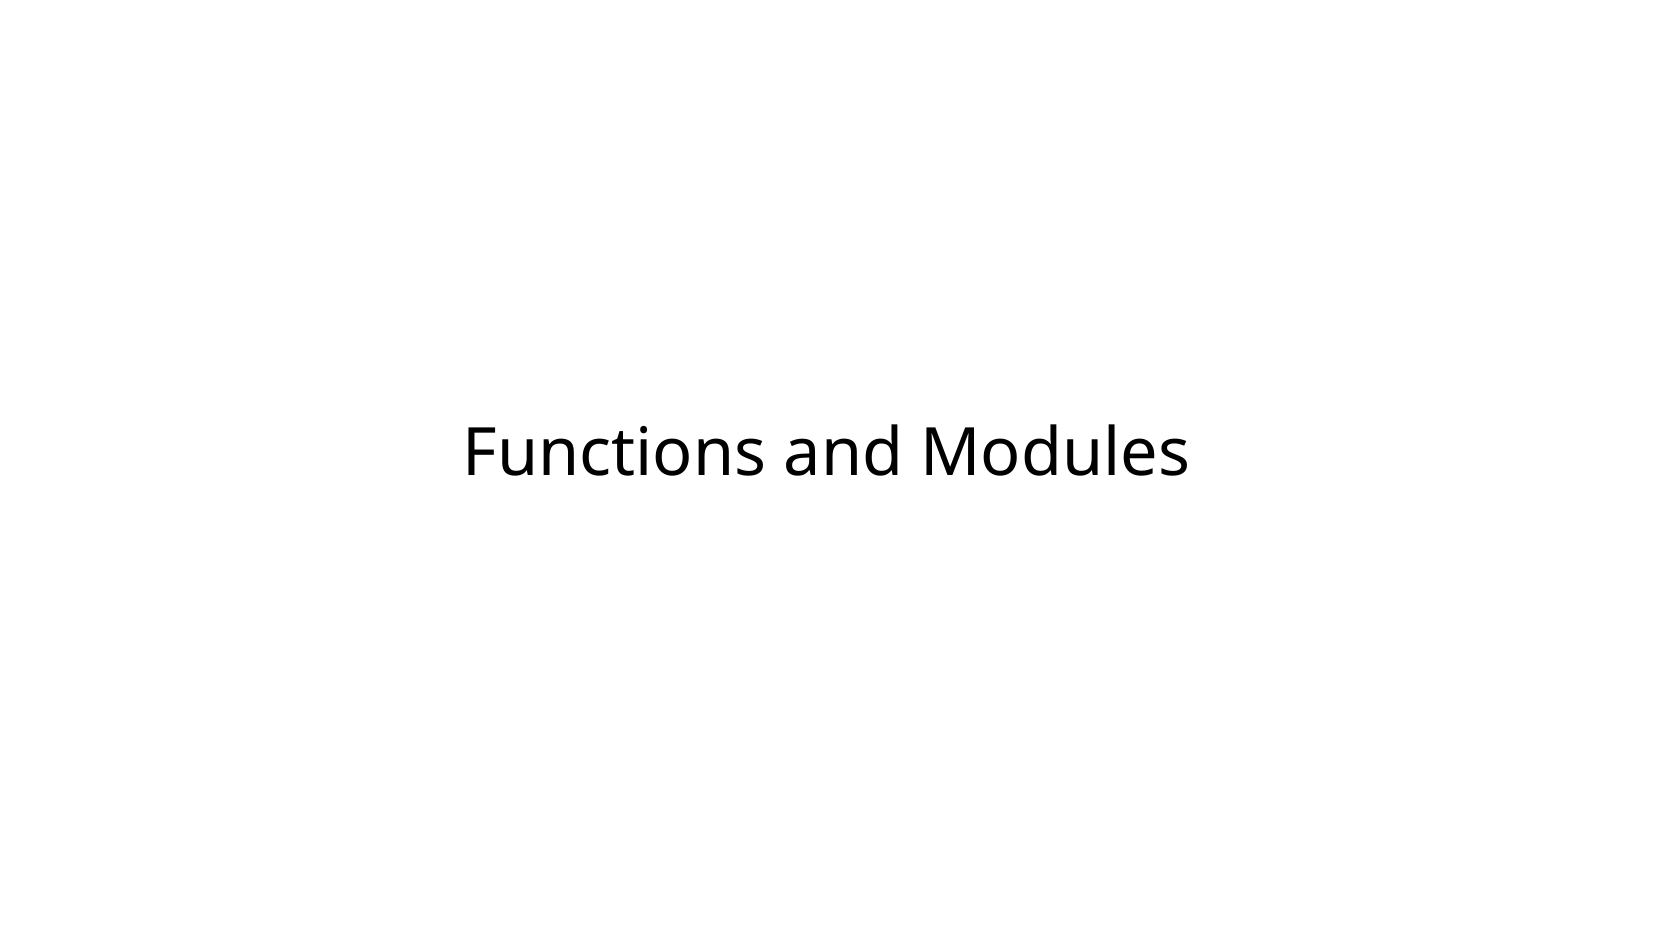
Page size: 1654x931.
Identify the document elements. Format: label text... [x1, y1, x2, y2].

subtitle Functions and Modules [82, 217, 1571, 758]
